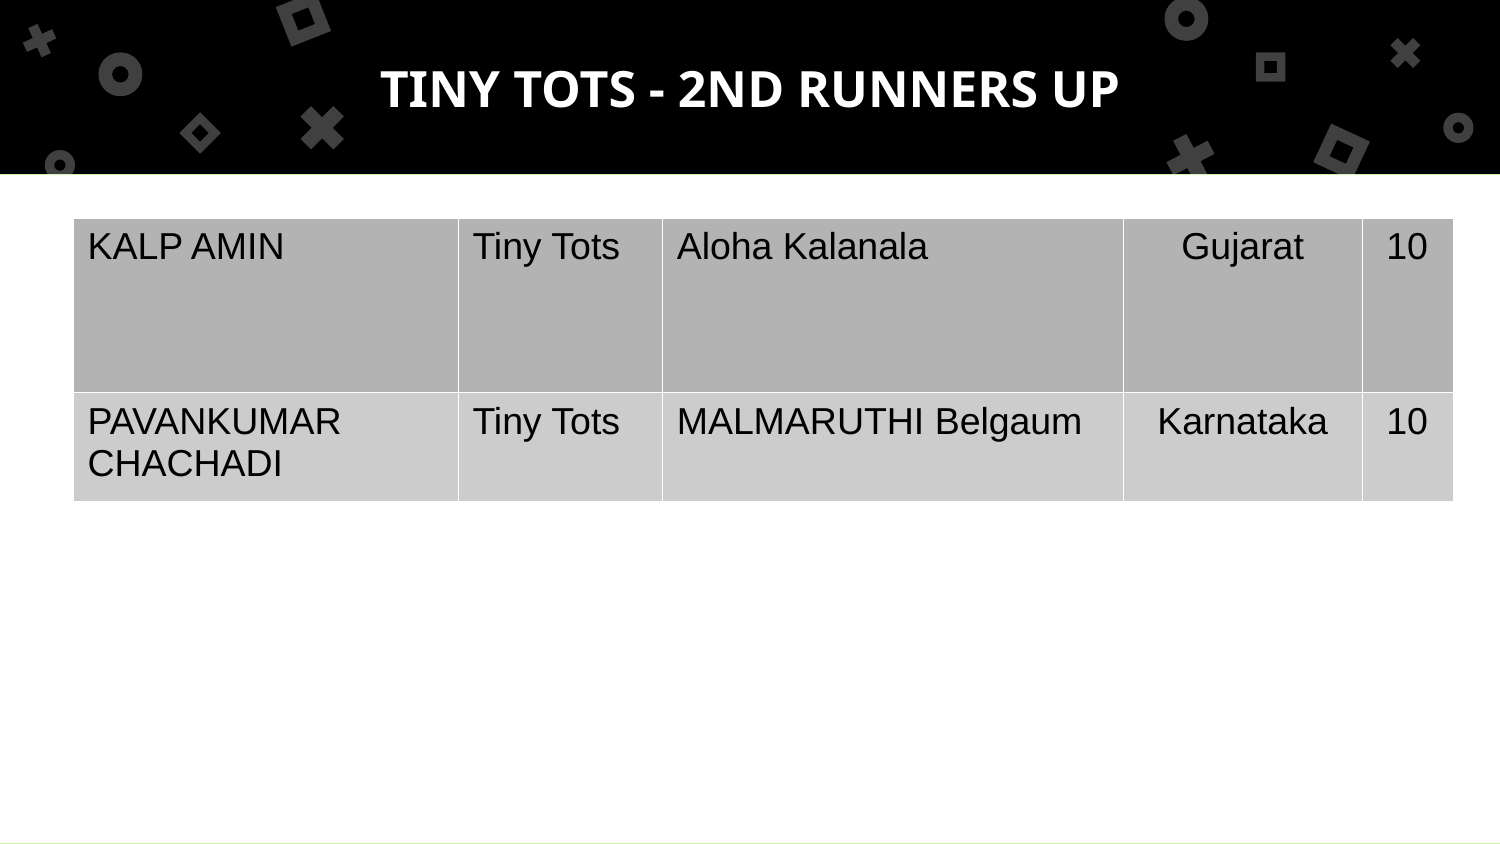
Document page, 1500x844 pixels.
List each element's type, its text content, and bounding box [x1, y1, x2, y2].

table_header 10 [1363, 219, 1453, 392]
table_header KALP AMIN [74, 219, 458, 392]
table_header Gujarat [1124, 219, 1362, 392]
table_header Aloha Kalanala [663, 219, 1123, 392]
table_cell 10 [1363, 393, 1453, 501]
table_cell Tiny Tots [459, 393, 662, 501]
table_cell Karnataka [1124, 393, 1362, 501]
table_header Tiny Tots [459, 219, 662, 392]
table_cell PAVANKUMAR CHACHADI [74, 393, 458, 501]
table_cell MALMARUTHI Belgaum [663, 393, 1123, 501]
text_box TINY TOTS - 2ND RUNNERS UP [75, 0, 1425, 175]
